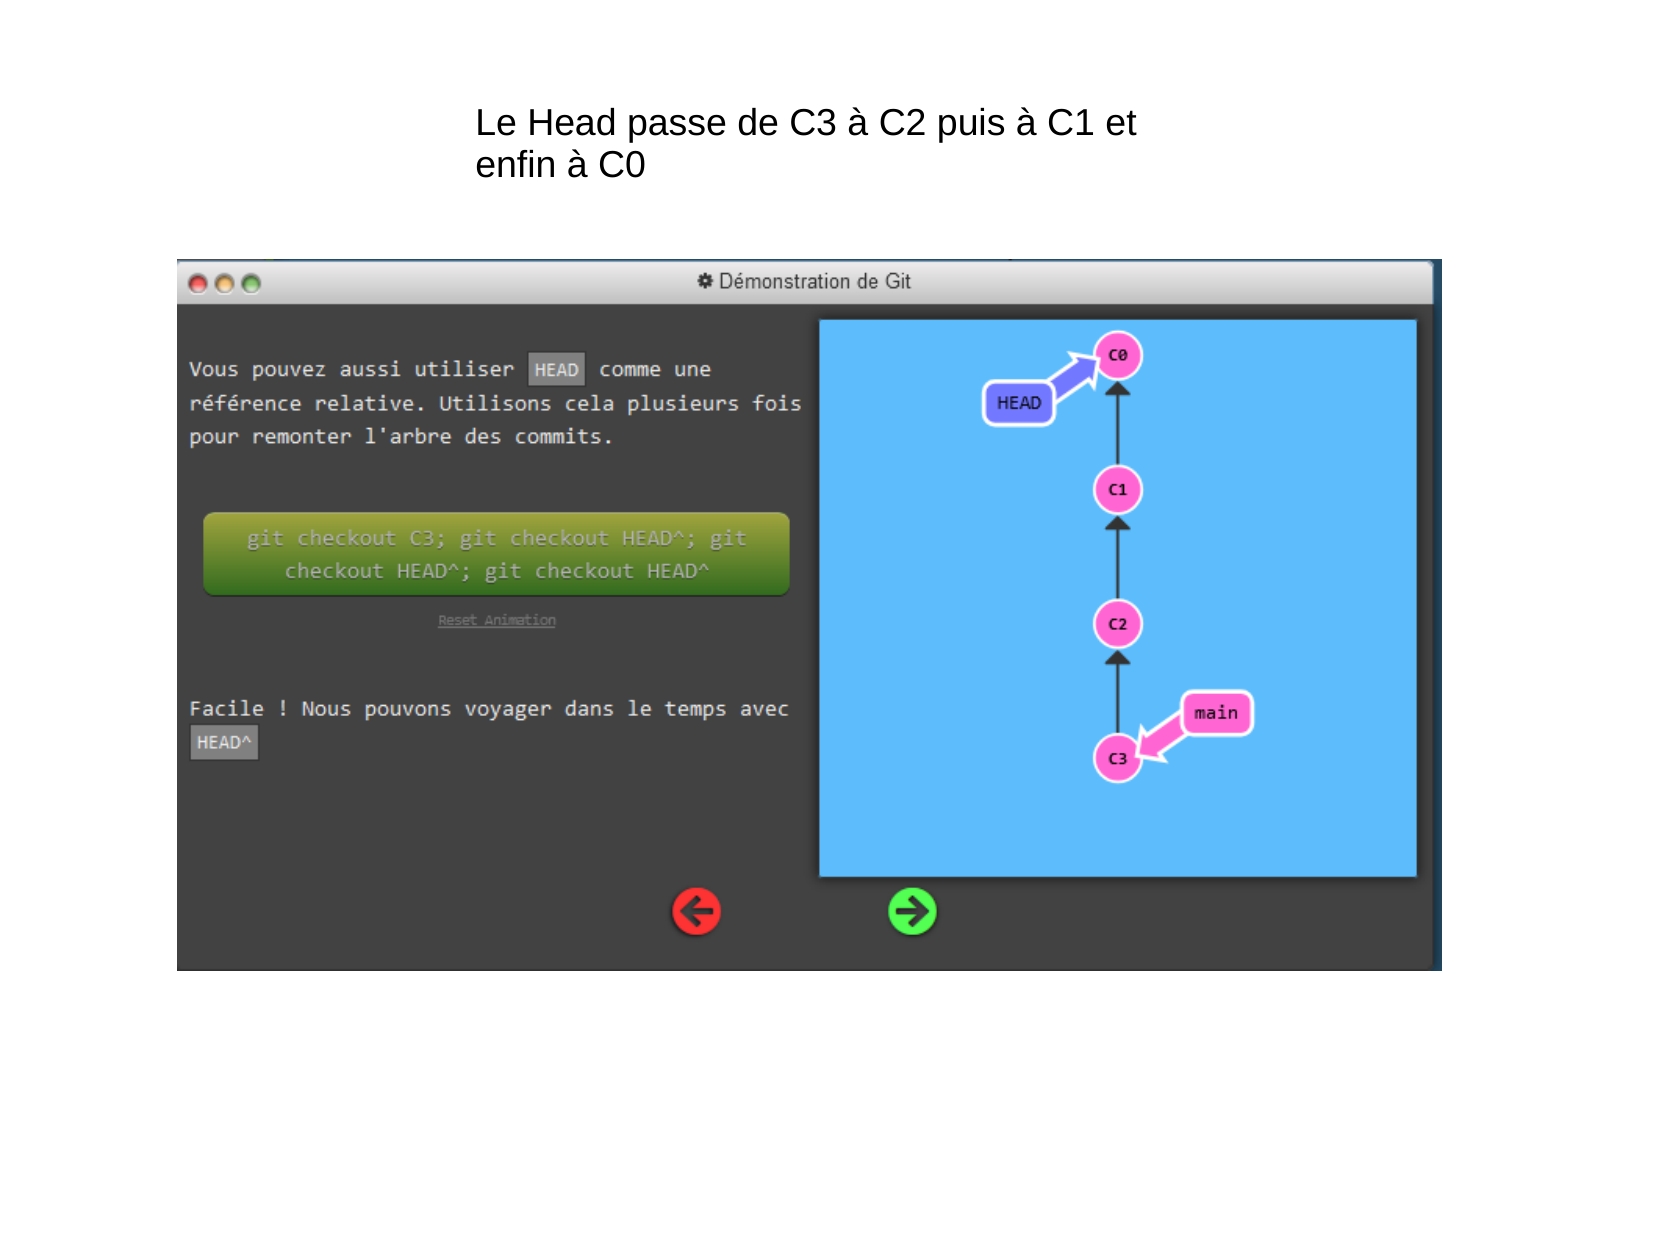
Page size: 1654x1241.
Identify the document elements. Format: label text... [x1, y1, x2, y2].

picture [177, 259, 1442, 971]
text_box Le Head passe de C3 à C2 puis à C1 et enfin à C0 [460, 94, 1229, 194]
